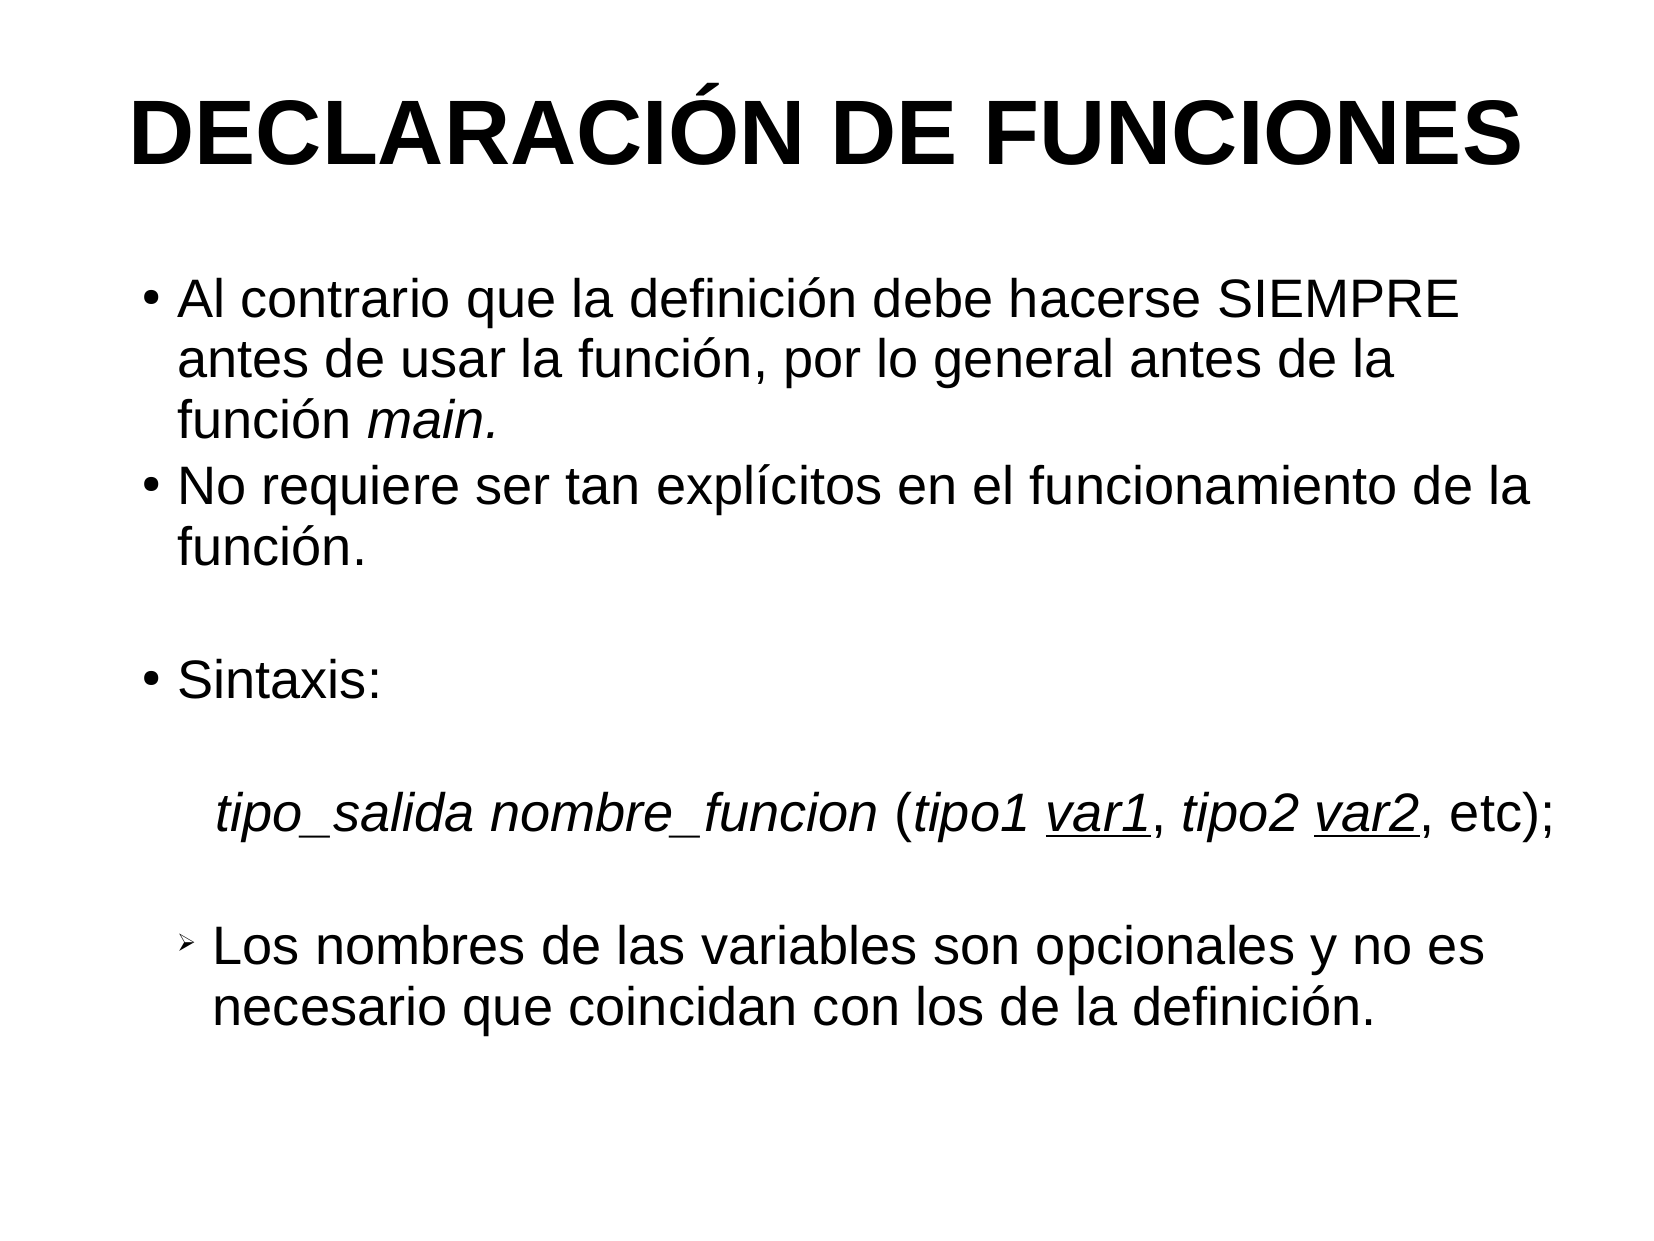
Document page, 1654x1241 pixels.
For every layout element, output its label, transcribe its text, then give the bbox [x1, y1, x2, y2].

title DECLARACIÓN DE FUNCIONES [82, 29, 1571, 237]
text_box Al contrario que la definición debe hacerse SIEMPRE antes de usar la función, por lo general antes de la función main. No requiere ser tan explícitos en el funcionamiento de la función. Sintaxis: tipo_salida nombre_funcion (tipo1 var1, tipo2 var2, etc); Los nombres de las variables son opcionales y no es necesario que coincidan con los de la definición. [141, 268, 1560, 1158]
